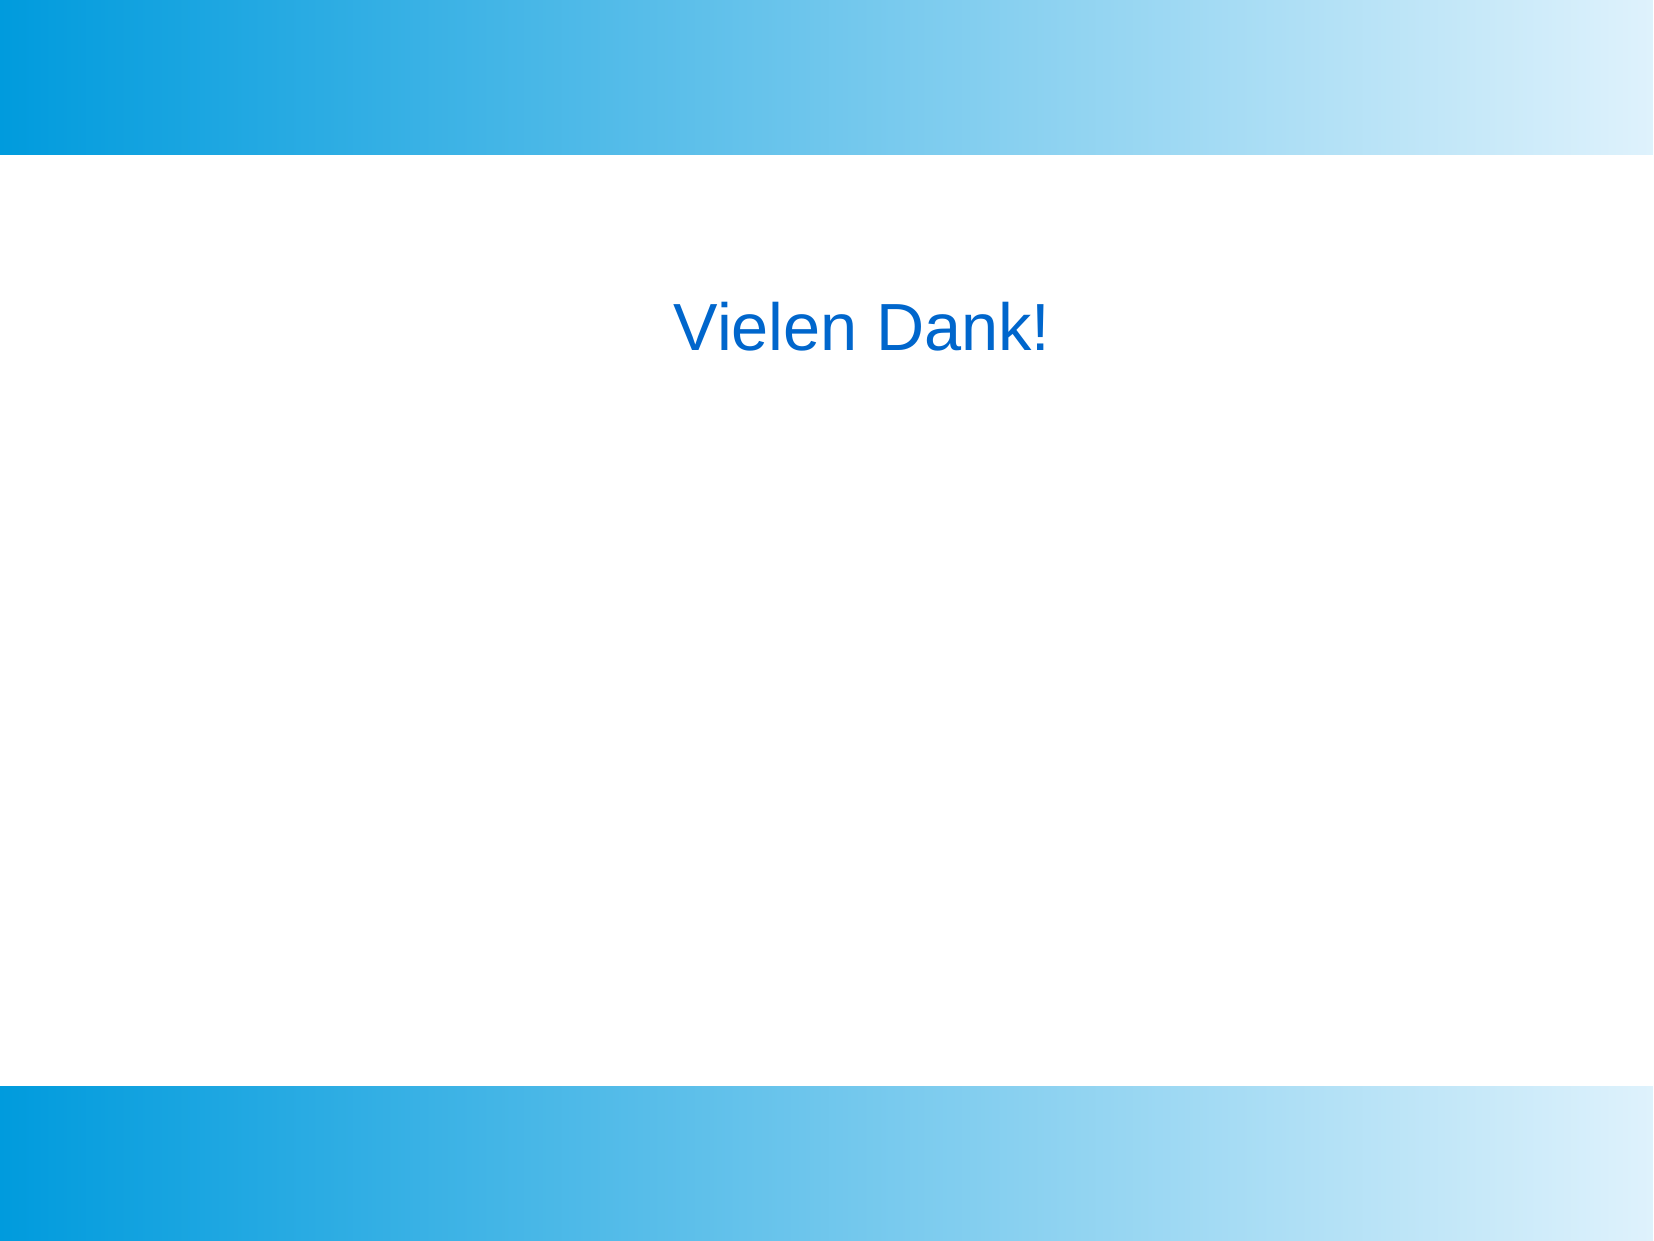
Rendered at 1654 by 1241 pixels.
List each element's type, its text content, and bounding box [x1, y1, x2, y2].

list Vielen Dank! [82, 290, 1571, 1010]
